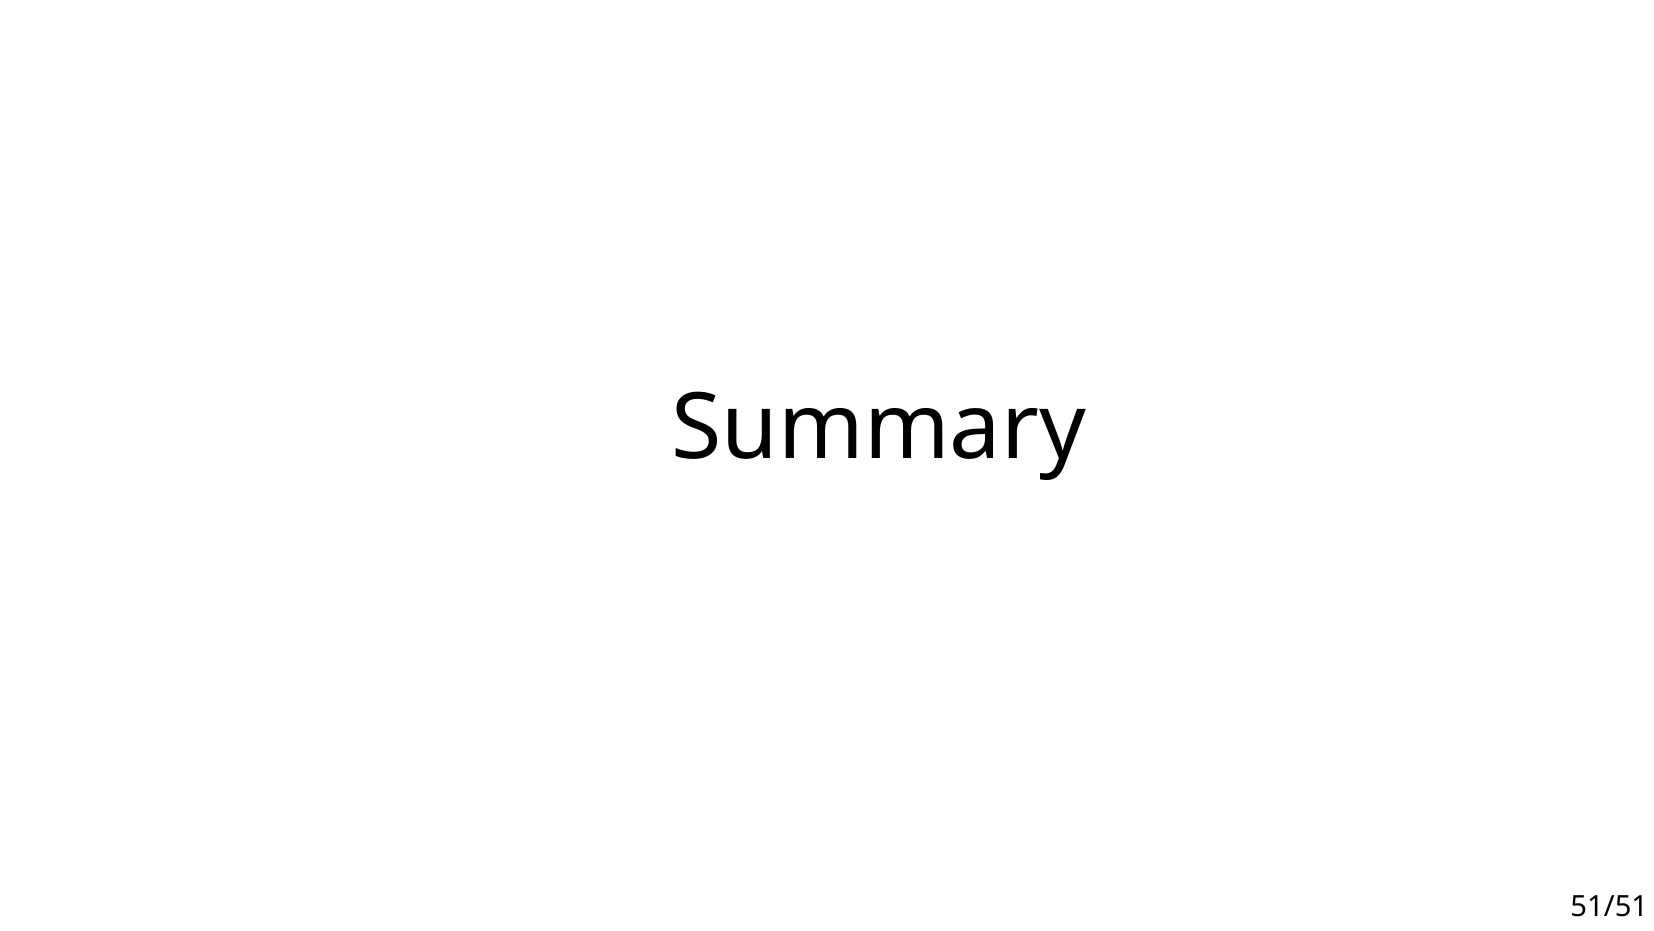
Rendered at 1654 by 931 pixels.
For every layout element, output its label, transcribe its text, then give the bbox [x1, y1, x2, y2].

title Summary [135, 345, 1624, 501]
